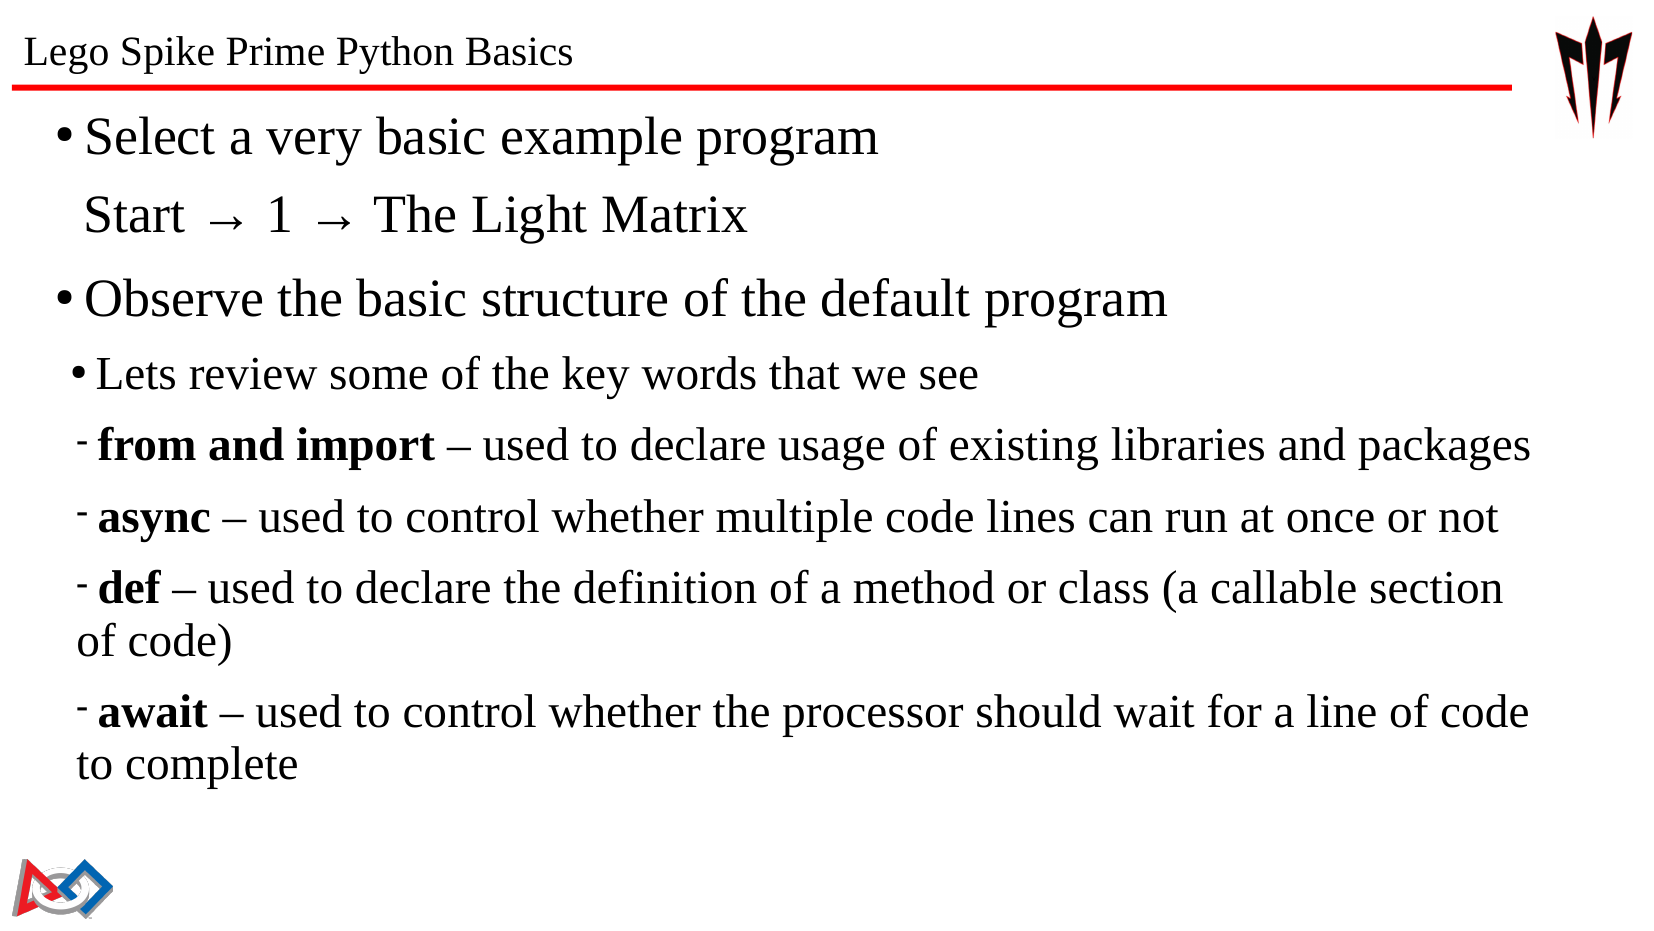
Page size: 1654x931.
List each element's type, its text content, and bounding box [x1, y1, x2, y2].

picture [12, 859, 113, 919]
picture [1555, 16, 1633, 139]
list Select a very basic example program Start → 1 → The Light Matrix Observe the basic structure of the default program Lets review some of the key words that we see from and import – used to declare usage of existing libraries and packages async – used to control whether multiple code lines can run at once or not def – used to declare the definition of a method or class (a callable section of code) await – used to control whether the processor should wait for a line of code to complete [55, 106, 1538, 826]
title Lego Spike Prime Python Basics [23, 13, 1512, 89]
